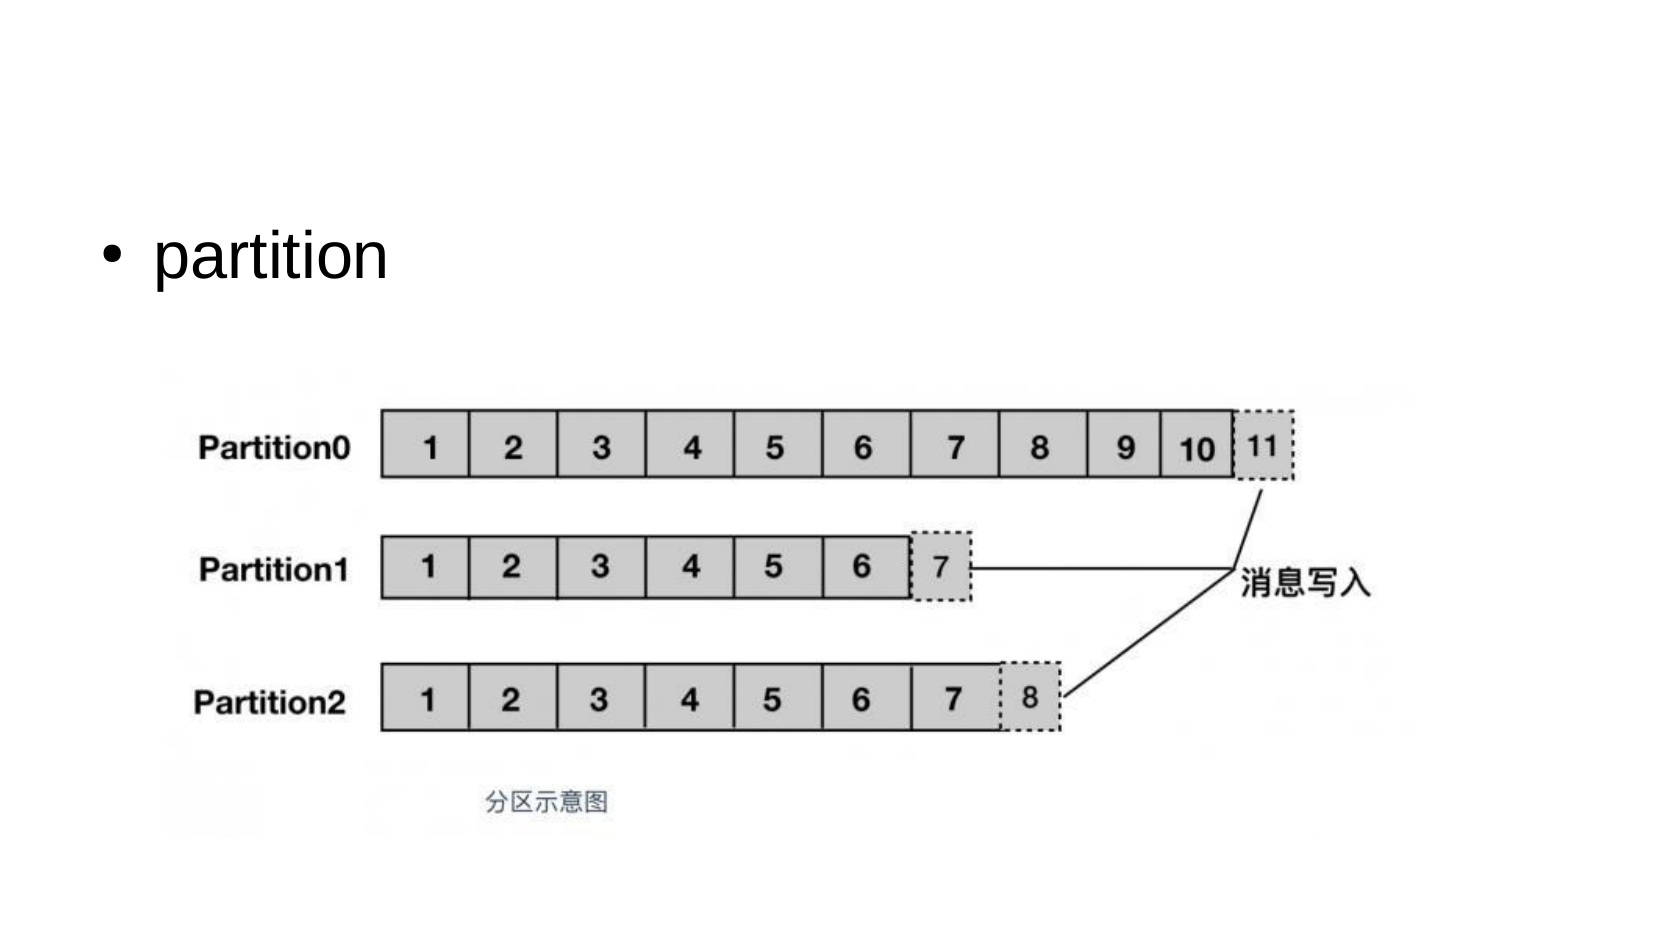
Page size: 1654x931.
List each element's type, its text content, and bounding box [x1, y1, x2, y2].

picture [165, 359, 1415, 837]
list partition [82, 217, 1571, 758]
